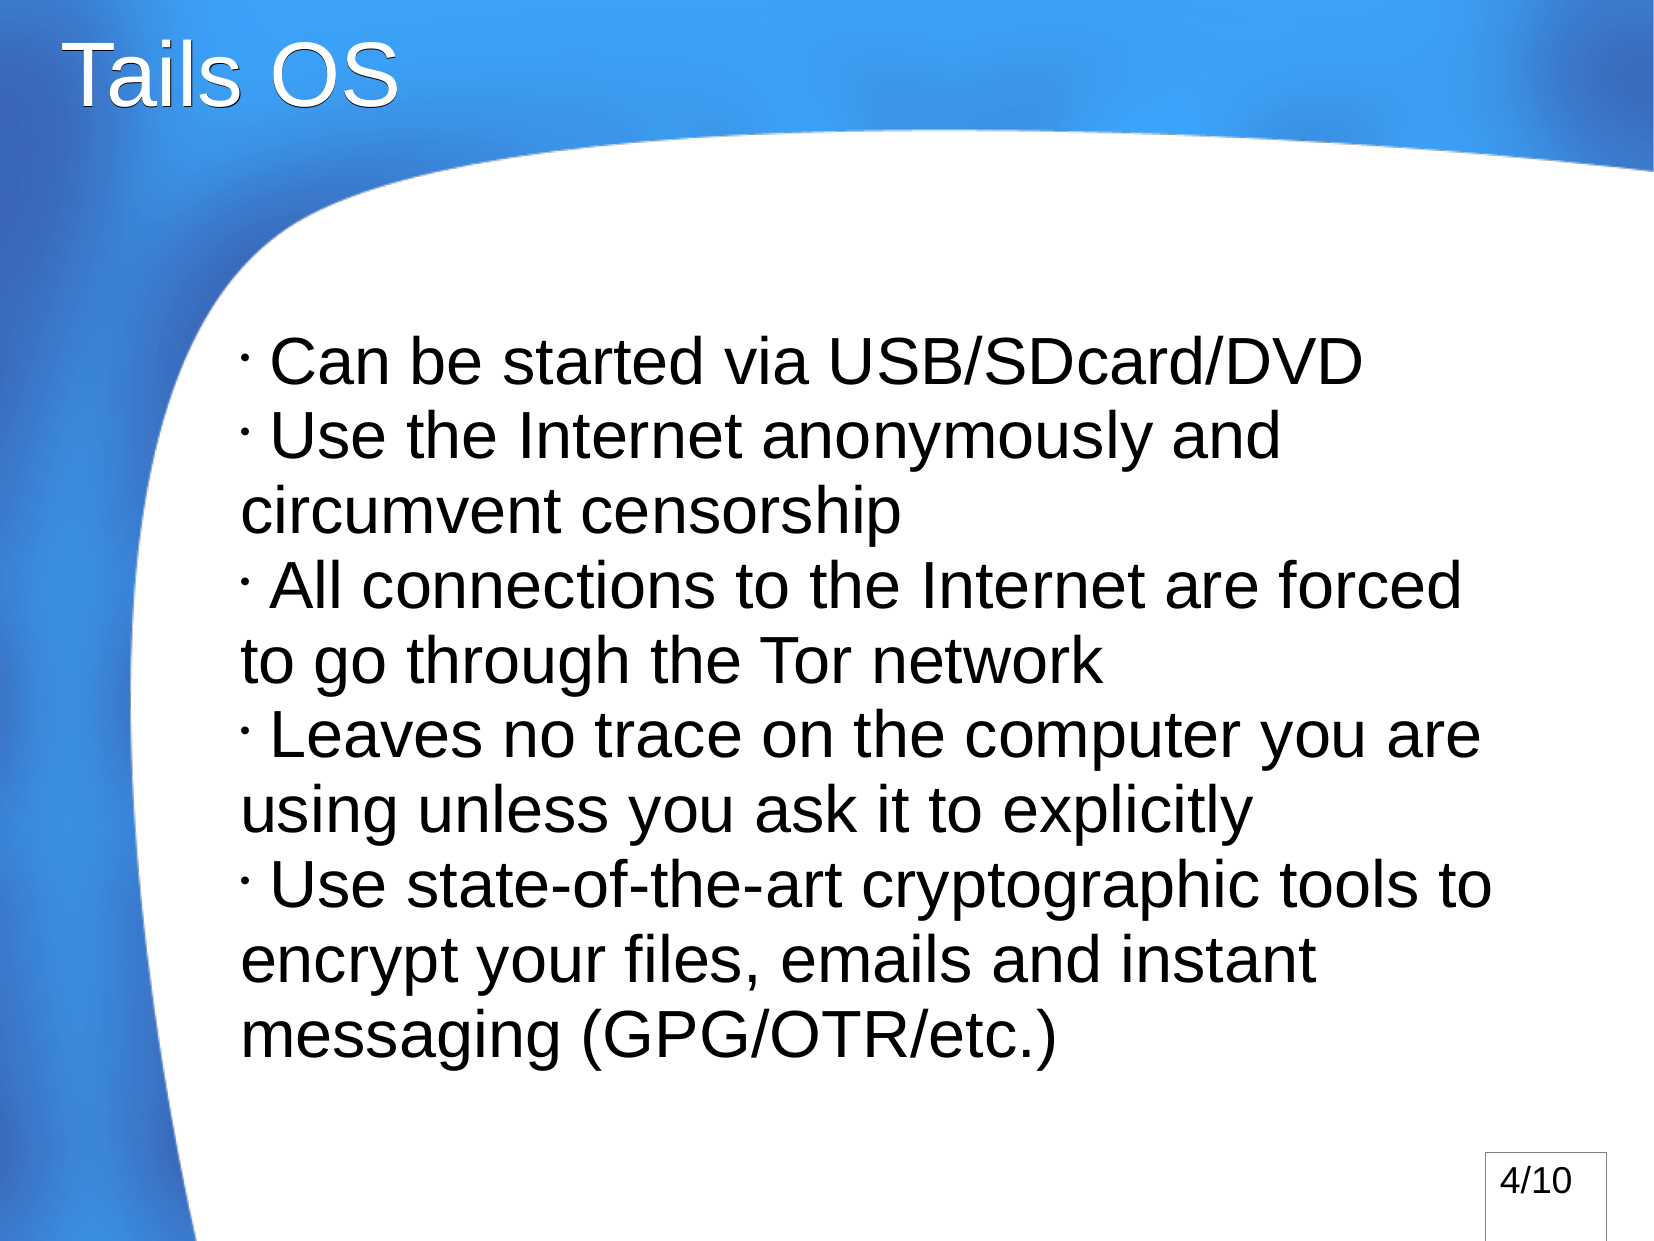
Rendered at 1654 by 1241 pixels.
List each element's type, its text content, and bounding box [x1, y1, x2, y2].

title Tails OS [60, 15, 1531, 136]
text_box <number>/10 [1485, 1152, 1607, 1241]
subtitle Can be started via USB/SDcard/DVD Use the Internet anonymously and circumvent censorship All connections to the Internet are forced to go through the Tor network Leaves no trace on the computer you are using unless you ask it to explicitly Use state-of-the-art cryptographic tools to encrypt your files, emails and instant messaging (GPG/OTR/etc.) [240, 270, 1538, 1126]
picture [0, 0, 1654, 1241]
